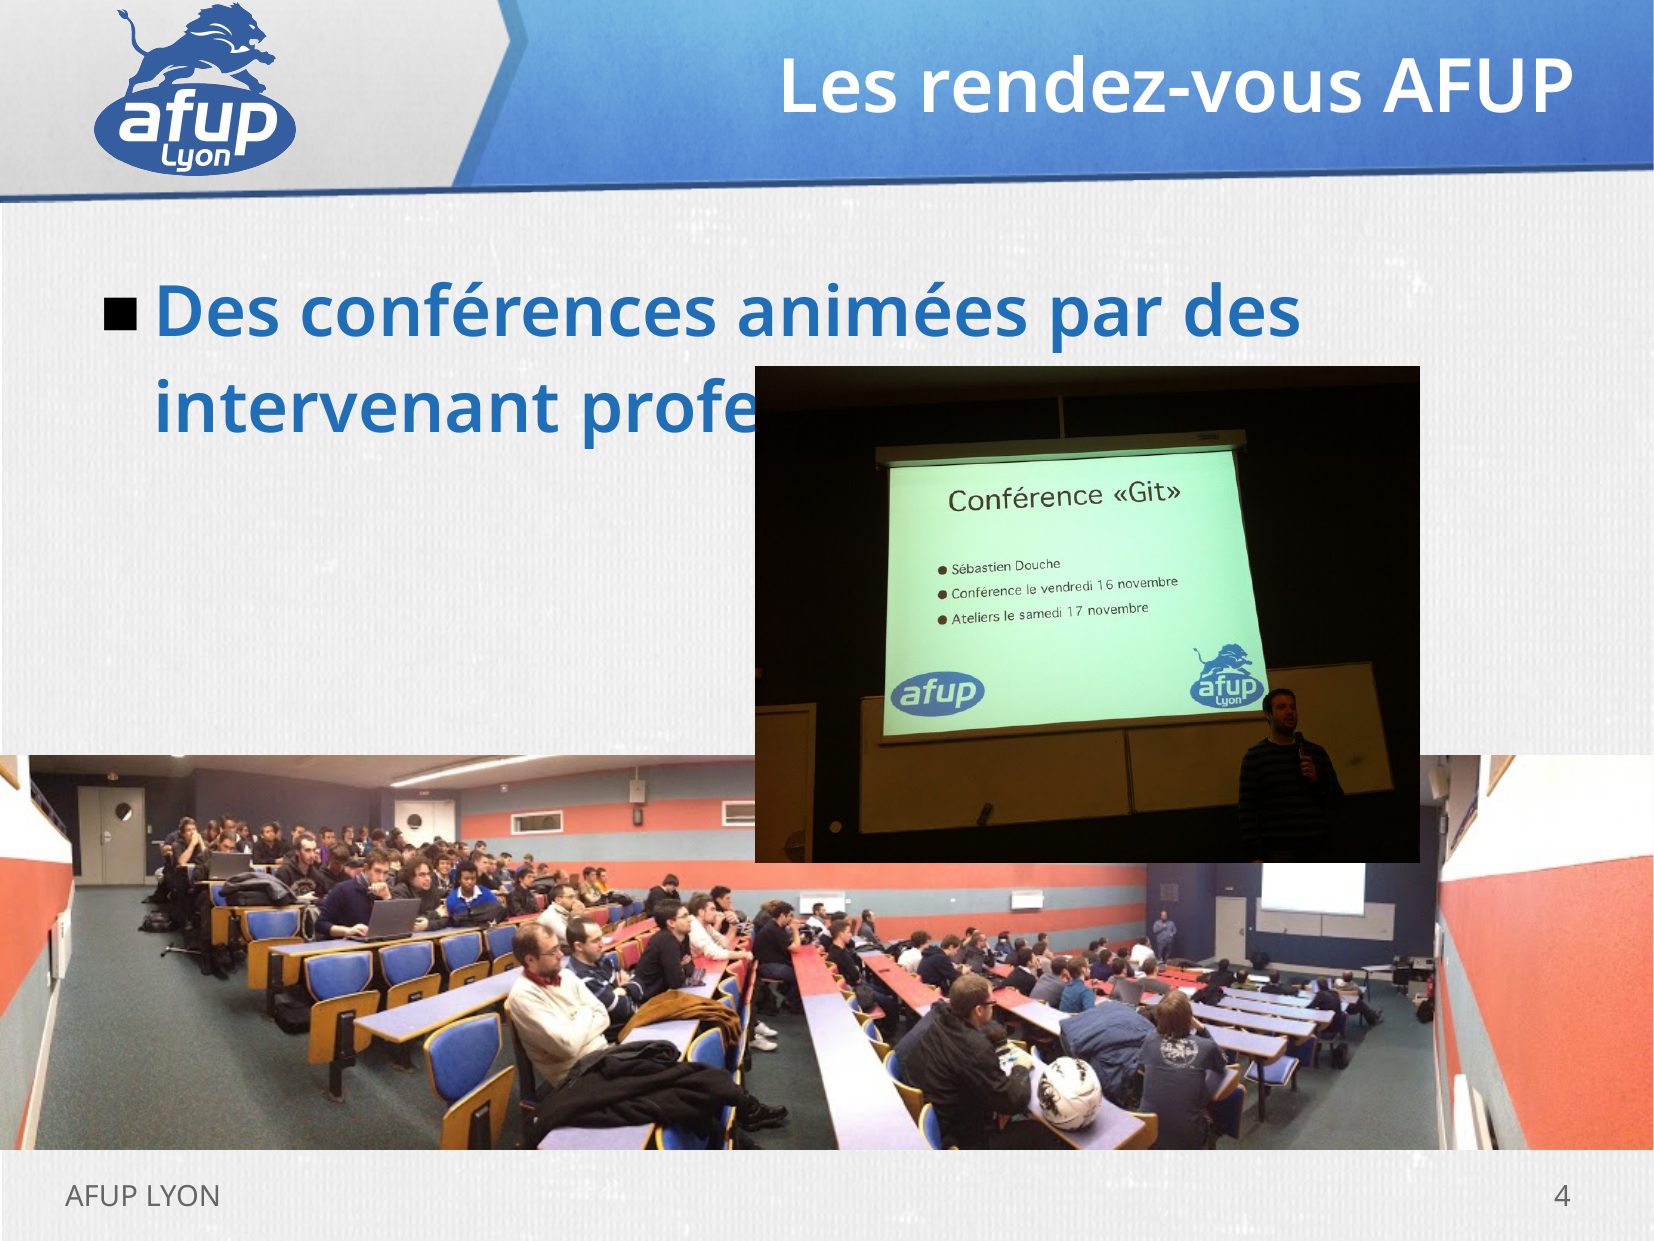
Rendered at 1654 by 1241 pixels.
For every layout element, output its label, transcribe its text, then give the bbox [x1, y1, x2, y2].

title Les rendez-vous AFUP [407, 37, 1577, 130]
picture [0, 0, 1654, 1241]
list Des conférences animées par des intervenant professionnels [82, 260, 1571, 755]
